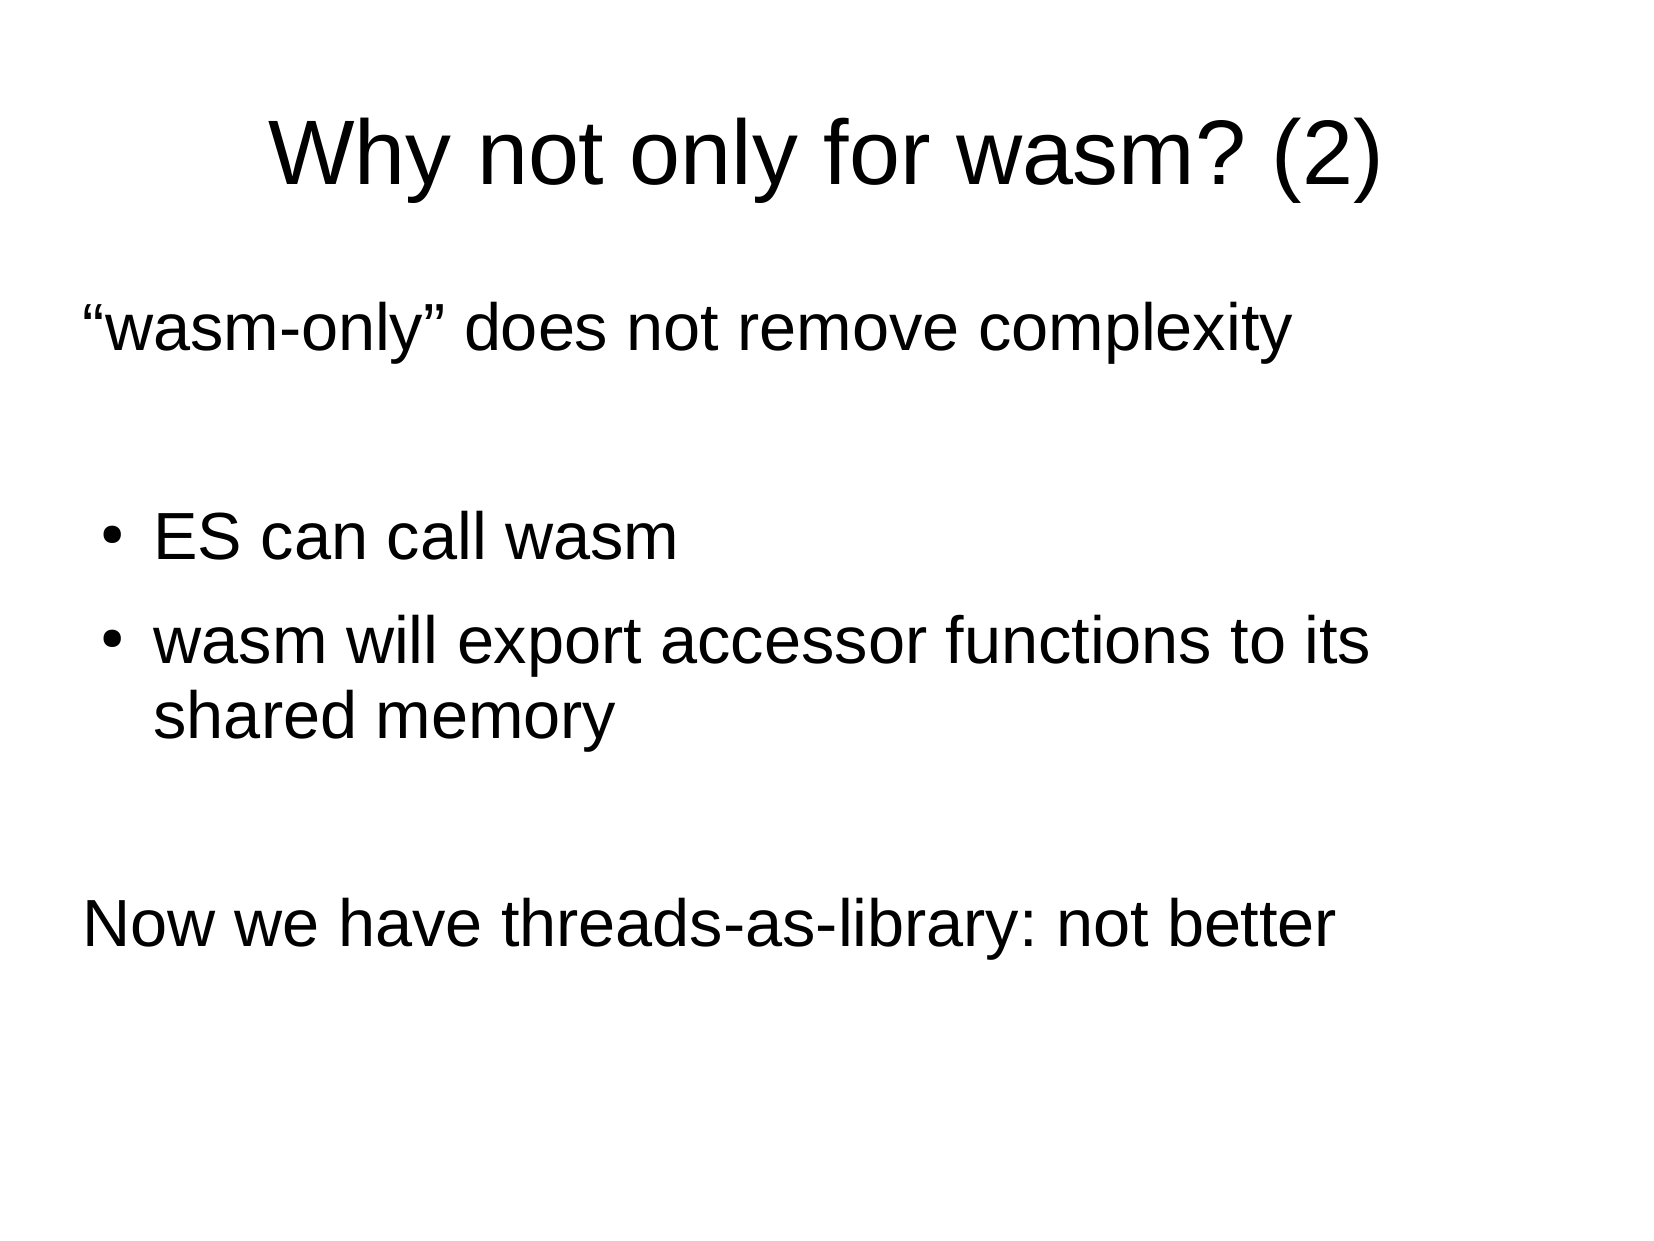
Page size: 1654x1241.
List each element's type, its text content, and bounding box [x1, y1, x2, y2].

title Why not only for wasm? (2) [82, 49, 1571, 257]
list “wasm-only” does not remove complexity ES can call wasm wasm will export accessor functions to its shared memory Now we have threads-as-library: not better [82, 290, 1571, 1010]
